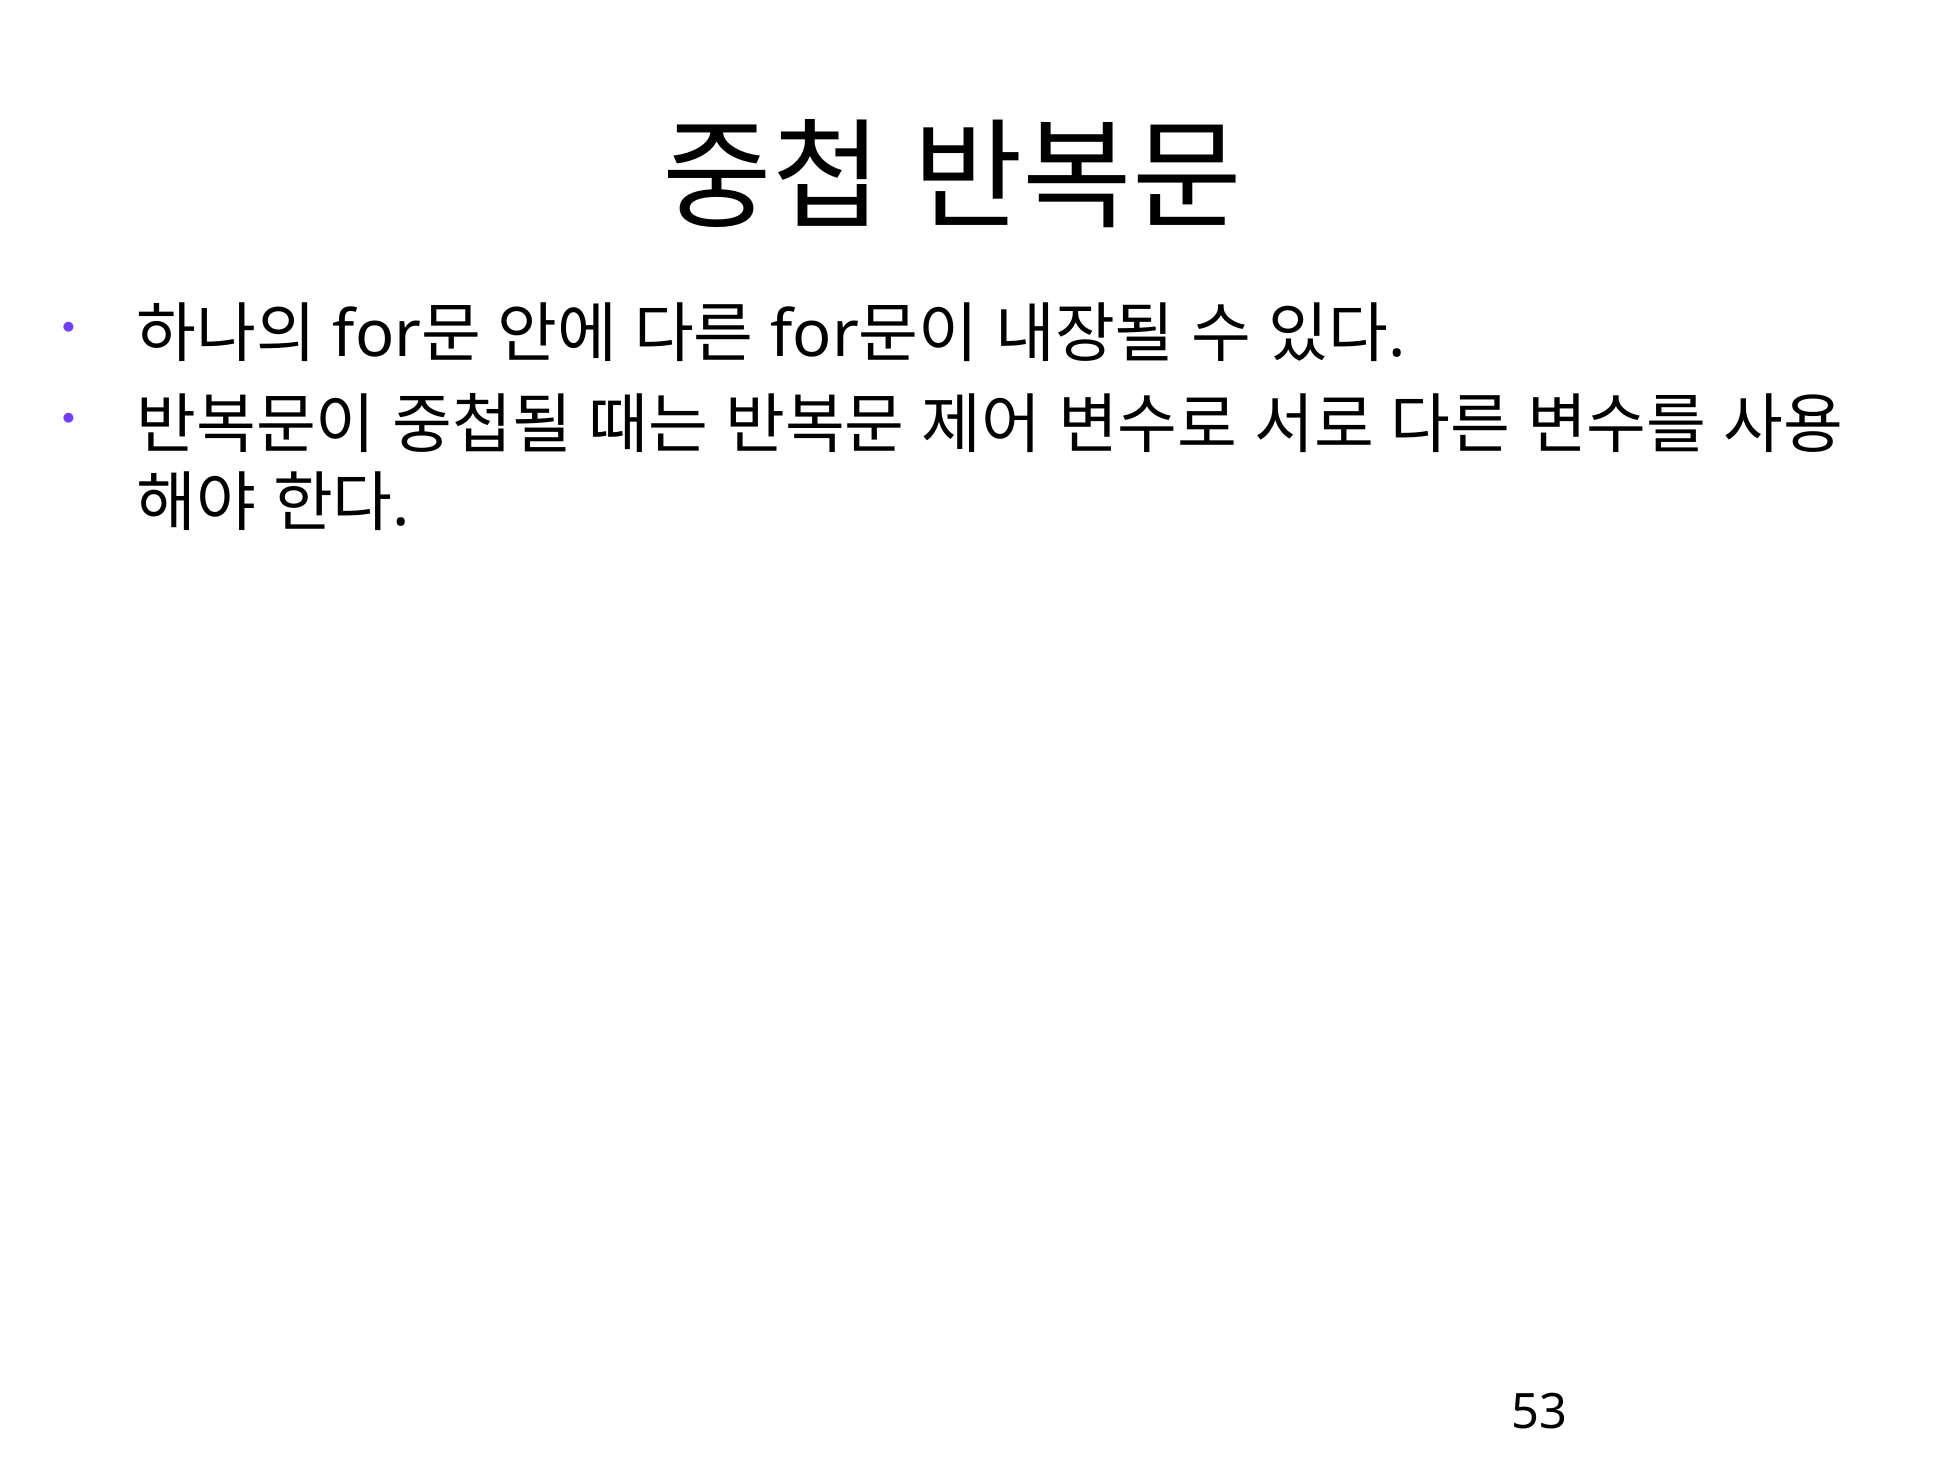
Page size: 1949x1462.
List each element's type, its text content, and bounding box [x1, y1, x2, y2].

title 중첩 반복문 [156, 92, 1749, 255]
slide_number <숫자> [1496, 1372, 1899, 1462]
list 하나의 for문 안에 다른 for문이 내장될 수 있다. 반복문이 중첩될 때는 반복문 제어 변수로 서로 다른 변수를 사용해야 한다. [48, 284, 1897, 1343]
